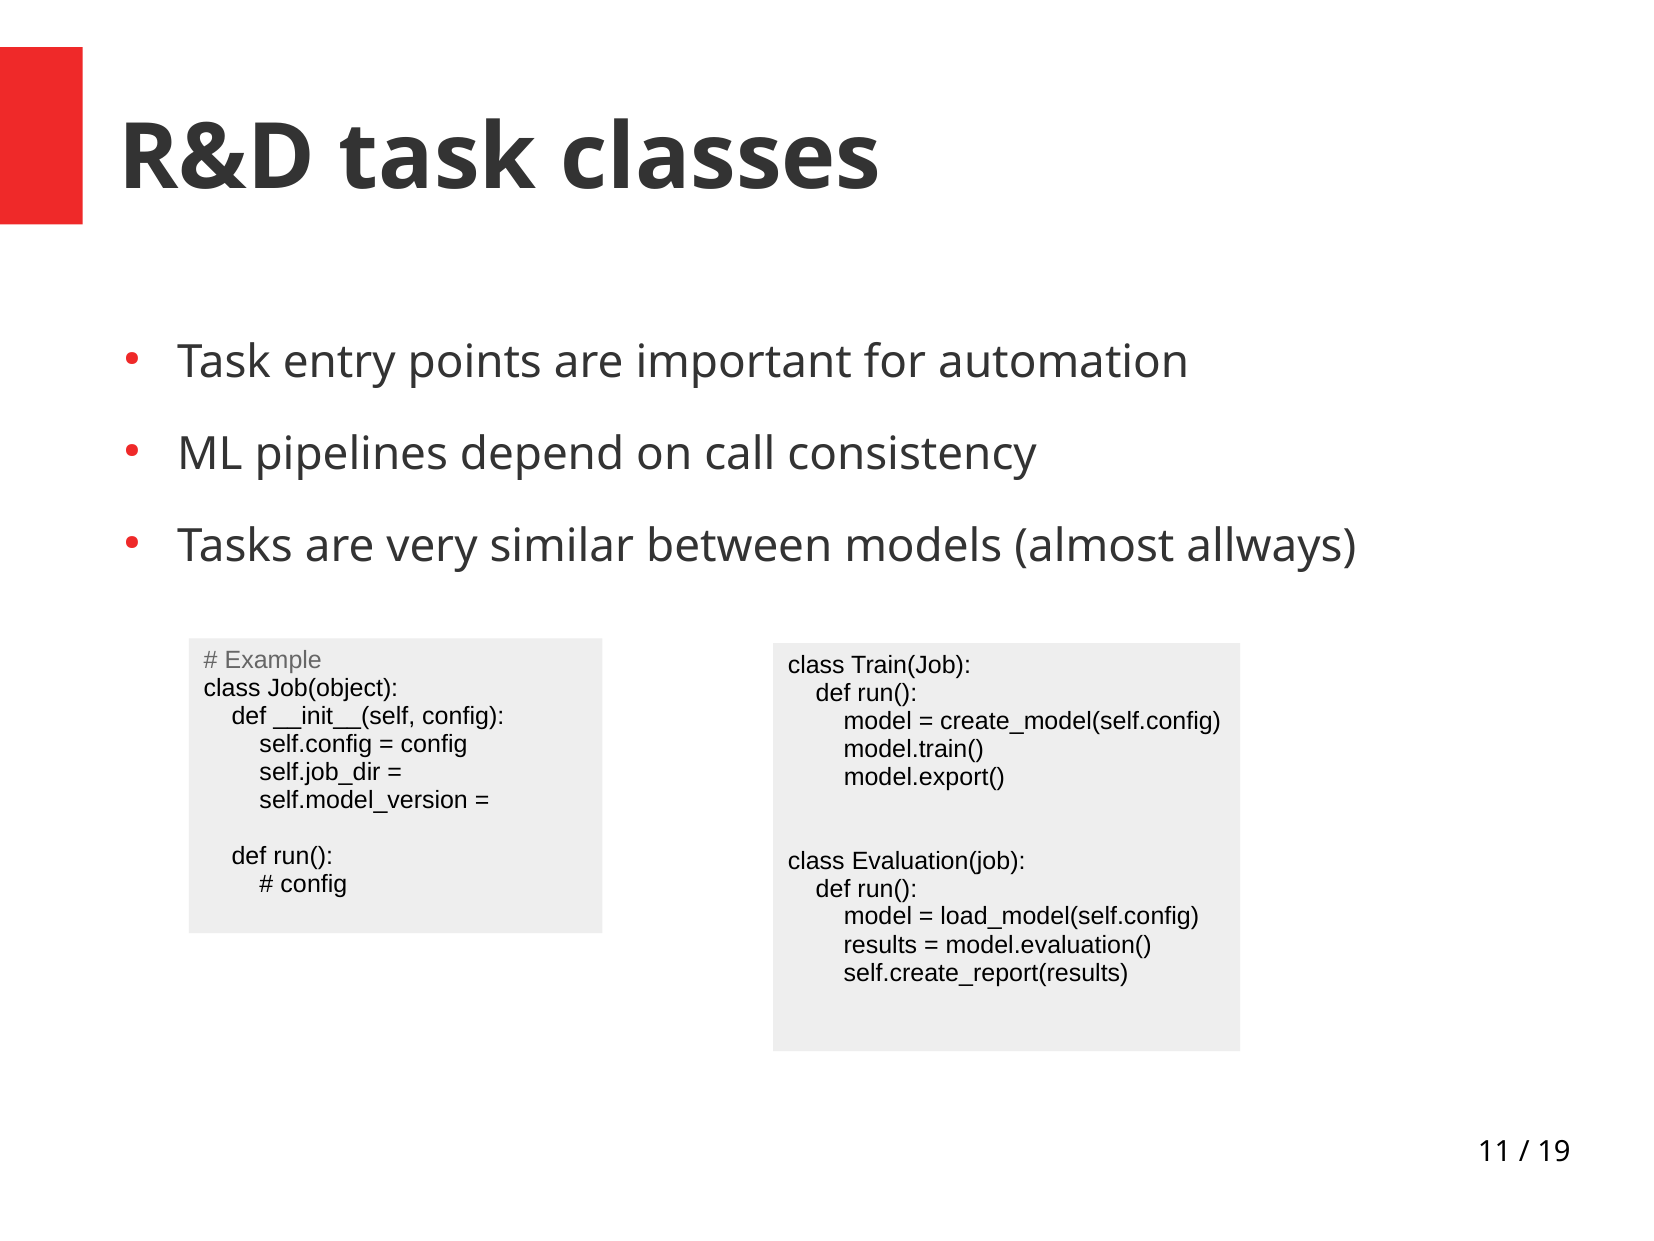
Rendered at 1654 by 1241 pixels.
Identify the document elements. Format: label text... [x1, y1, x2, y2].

title R&D task classes [118, 49, 1571, 257]
text_box # Example class Job(object): def __init__(self, config): self.config = config self.job_dir = self.model_version = def run(): # config [188, 638, 603, 934]
text_box class Train(Job): def run(): model = create_model(self.config) model.train() model.export() class Evaluation(job): def run(): model = load_model(self.config) results = model.evaluation() self.create_report(results) [773, 643, 1241, 1052]
list Task entry points are important for automation ML pipelines depend on call consistency Tasks are very similar between models (almost allways) [106, 236, 1465, 531]
